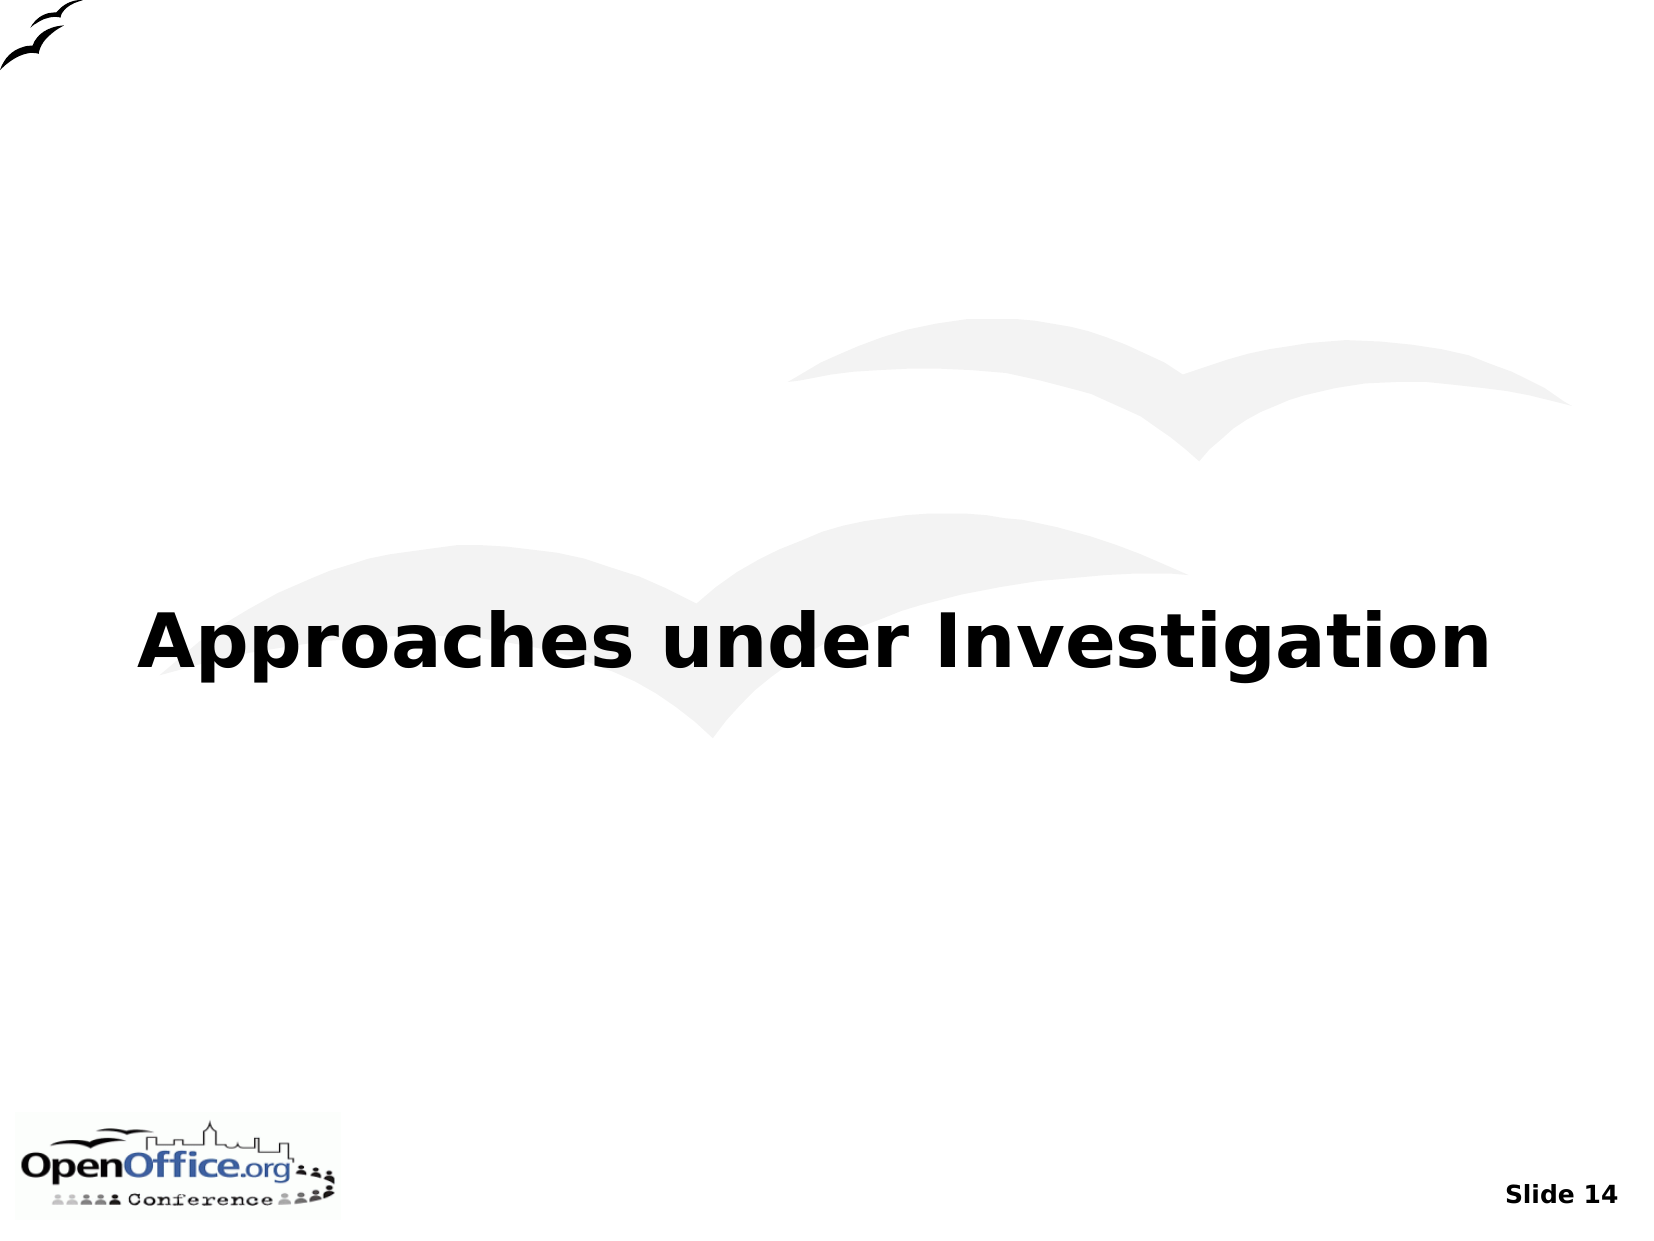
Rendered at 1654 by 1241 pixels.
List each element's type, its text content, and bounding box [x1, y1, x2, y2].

picture [15, 1112, 341, 1220]
subtitle Approaches under Investigation [102, 155, 1529, 1085]
